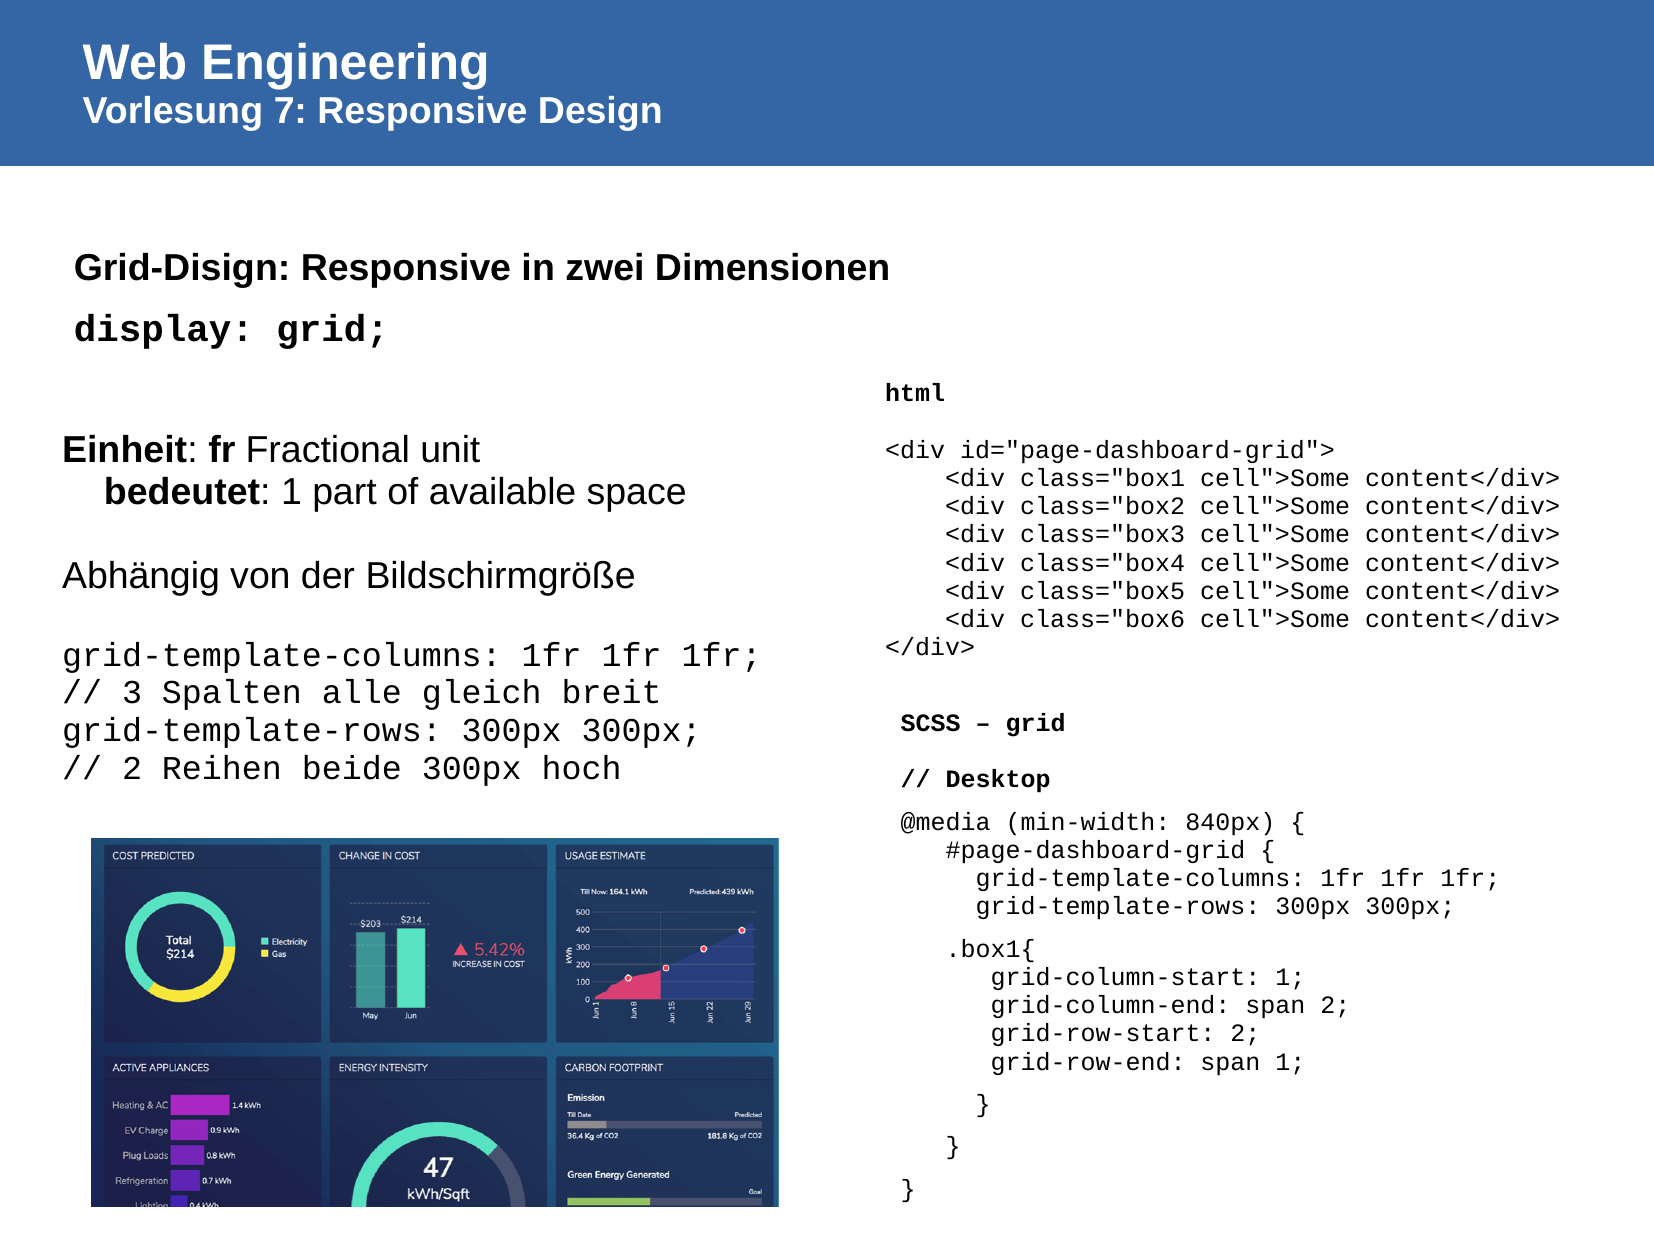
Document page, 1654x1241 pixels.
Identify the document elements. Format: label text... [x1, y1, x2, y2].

text_box SCSS – grid // Desktop @media (min-width: 840px) { #page-dashboard-grid { grid-template-columns: 1fr 1fr 1fr; grid-template-rows: 300px 300px; .box1{ grid-column-start: 1; grid-column-end: span 2; grid-row-start: 2; grid-row-end: span 1; } } } [885, 703, 1654, 1241]
text_box html <div id="page-dashboard-grid"> <div class="box1 cell">Some content</div> <div class="box2 cell">Some content</div> <div class="box3 cell">Some content</div> <div class="box4 cell">Some content</div> <div class="box5 cell">Some content</div> <div class="box6 cell">Some content</div> </div> [870, 373, 1576, 671]
text_box Grid-Disign: Responsive in zwei Dimensionen display: grid; [59, 218, 1566, 361]
title Web Engineering Vorlesung 7: Responsive Design [82, 0, 1571, 166]
picture [91, 838, 780, 1207]
text_box Einheit: fr Fractional unit bedeutet: 1 part of available space Abhängig von der Bildschirmgröße grid-template-columns: 1fr 1fr 1fr; // 3 Spalten alle gleich breit grid-template-rows: 300px 300px; // 2 Reihen beide 300px hoch [47, 421, 777, 797]
